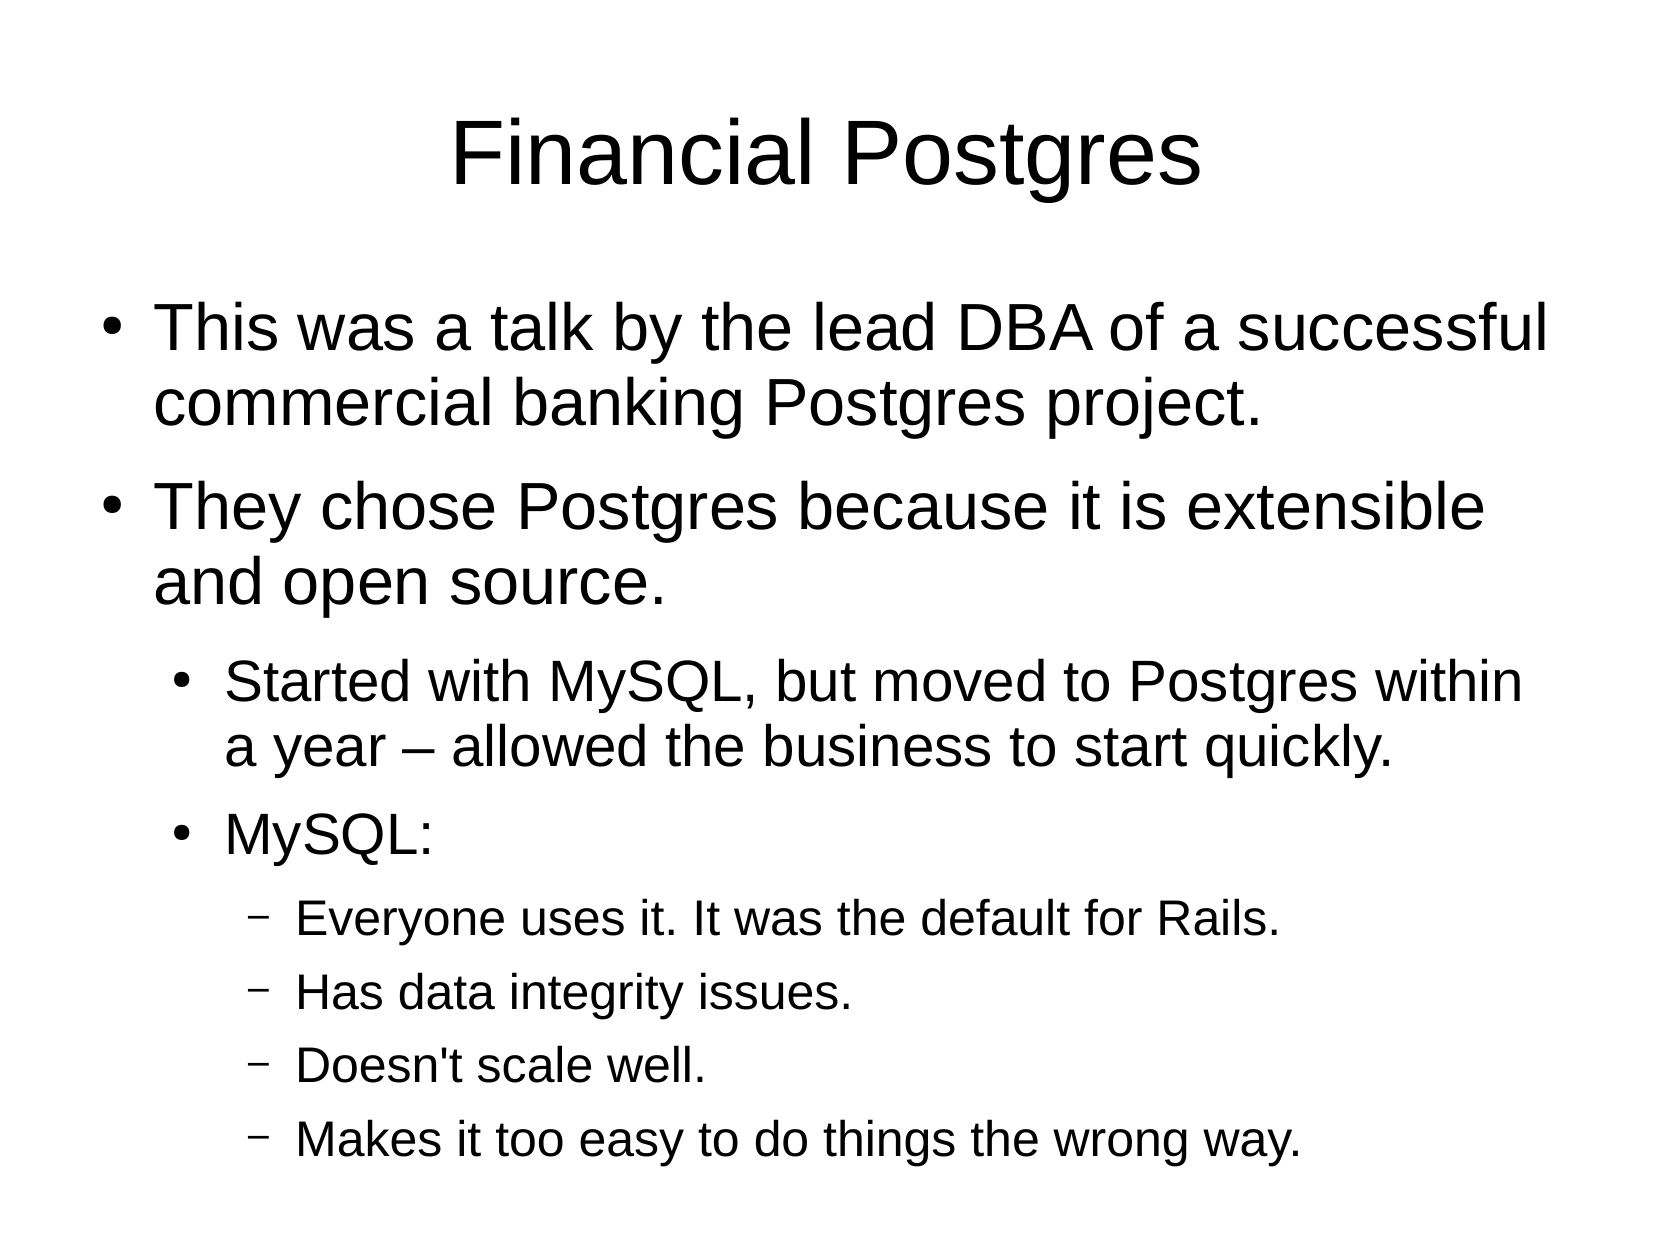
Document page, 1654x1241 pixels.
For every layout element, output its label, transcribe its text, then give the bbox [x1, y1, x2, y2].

list This was a talk by the lead DBA of a successful commercial banking Postgres project. They chose Postgres because it is extensible and open source. Started with MySQL, but moved to Postgres within a year – allowed the business to start quickly. MySQL: Everyone uses it. It was the default for Rails. Has data integrity issues. Doesn't scale well. Makes it too easy to do things the wrong way. [82, 290, 1571, 1241]
title Financial Postgres [82, 56, 1571, 250]
